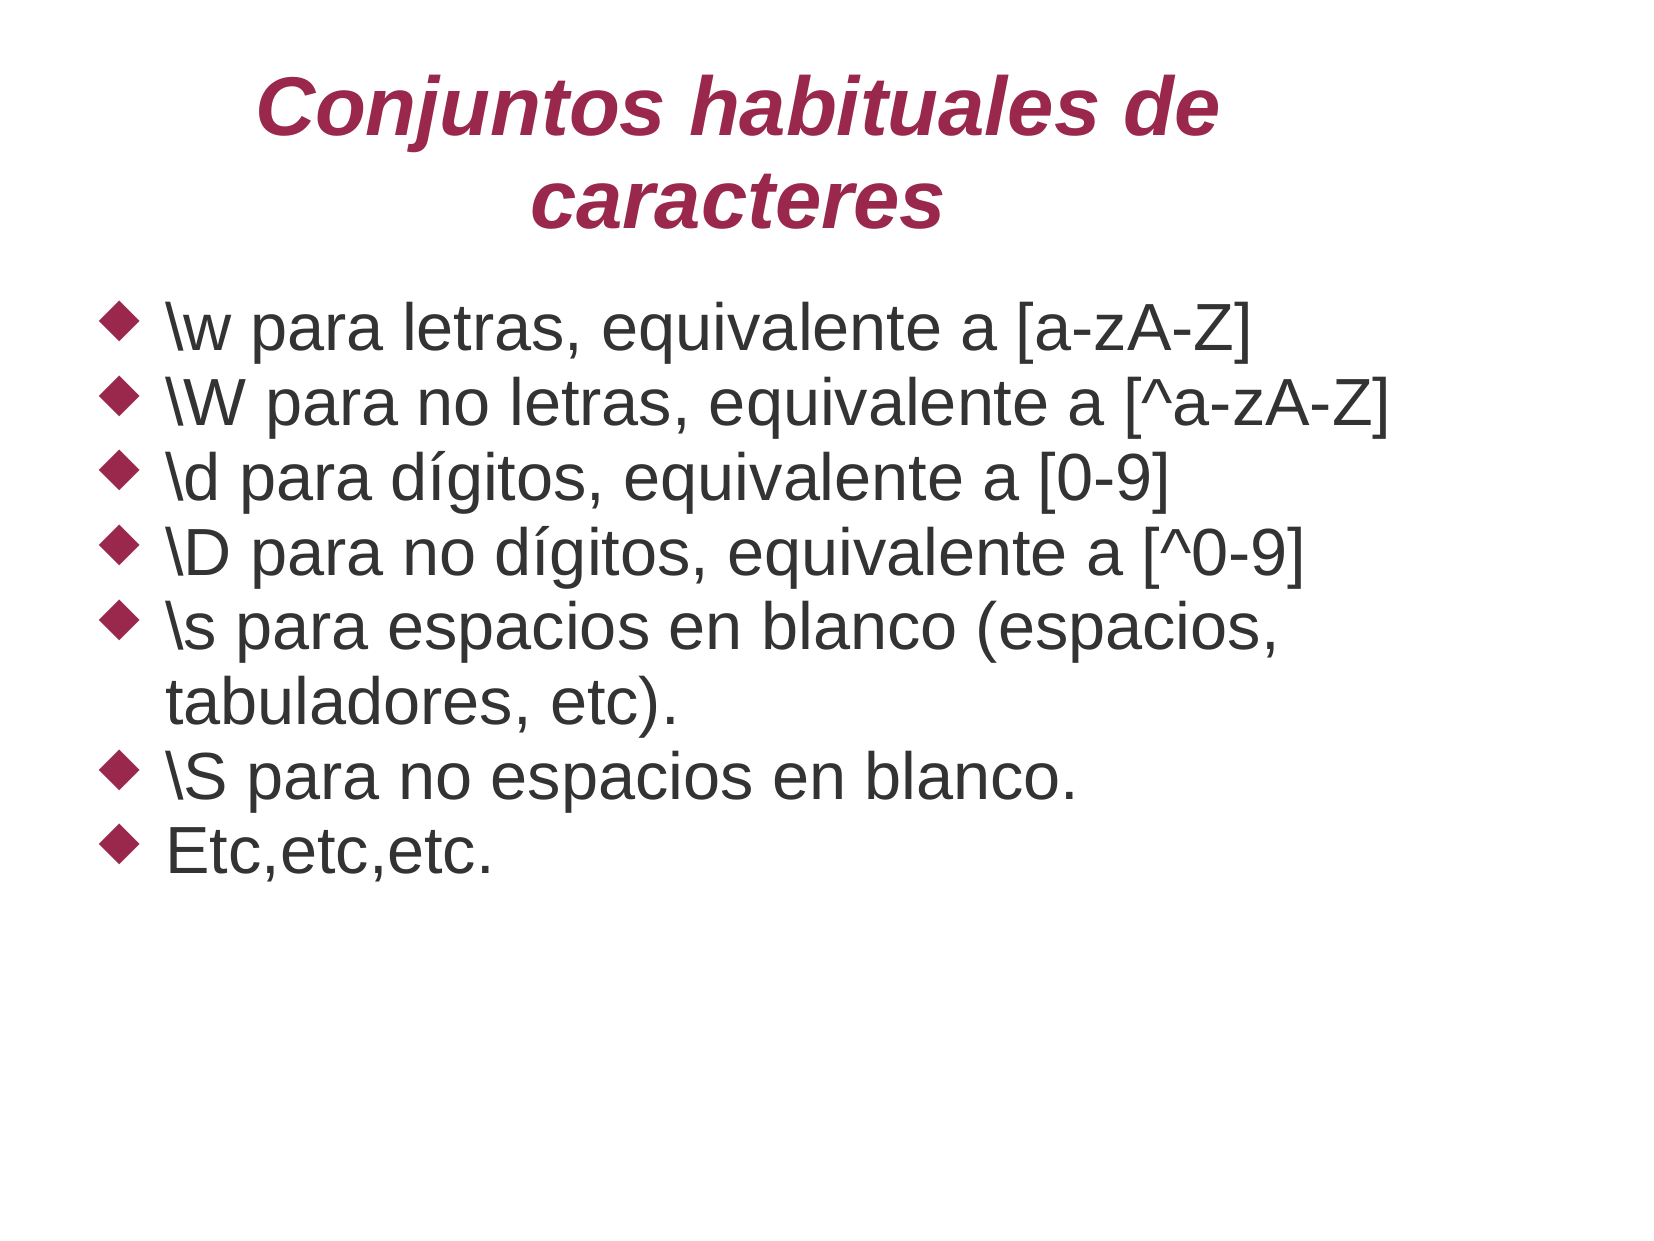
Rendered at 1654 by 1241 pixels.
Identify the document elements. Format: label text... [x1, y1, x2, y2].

list \w para letras, equivalente a [a-zA-Z] \W para no letras, equivalente a [^a-zA-Z] \d para dígitos, equivalente a [0-9] \D para no dígitos, equivalente a [^0-9] \s para espacios en blanco (espacios, tabuladores, etc). \S para no espacios en blanco. Etc,etc,etc. [82, 290, 1418, 1109]
title Conjuntos habituales de caracteres [59, 49, 1418, 257]
